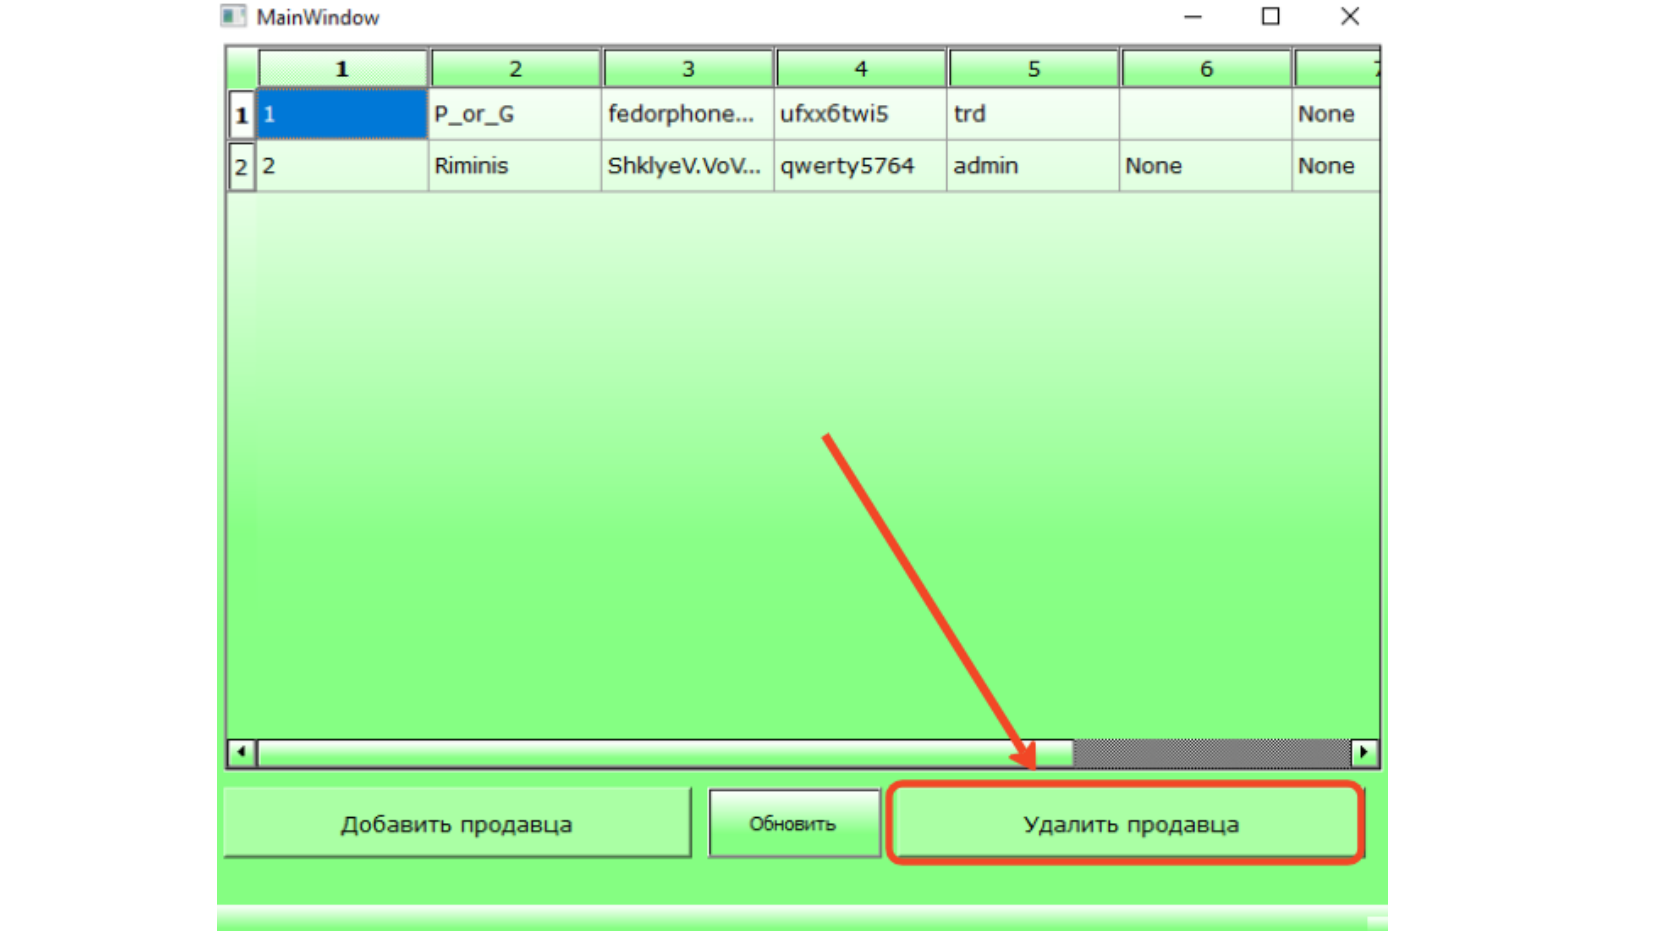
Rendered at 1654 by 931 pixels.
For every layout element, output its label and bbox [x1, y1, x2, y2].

picture [217, 0, 1388, 931]
